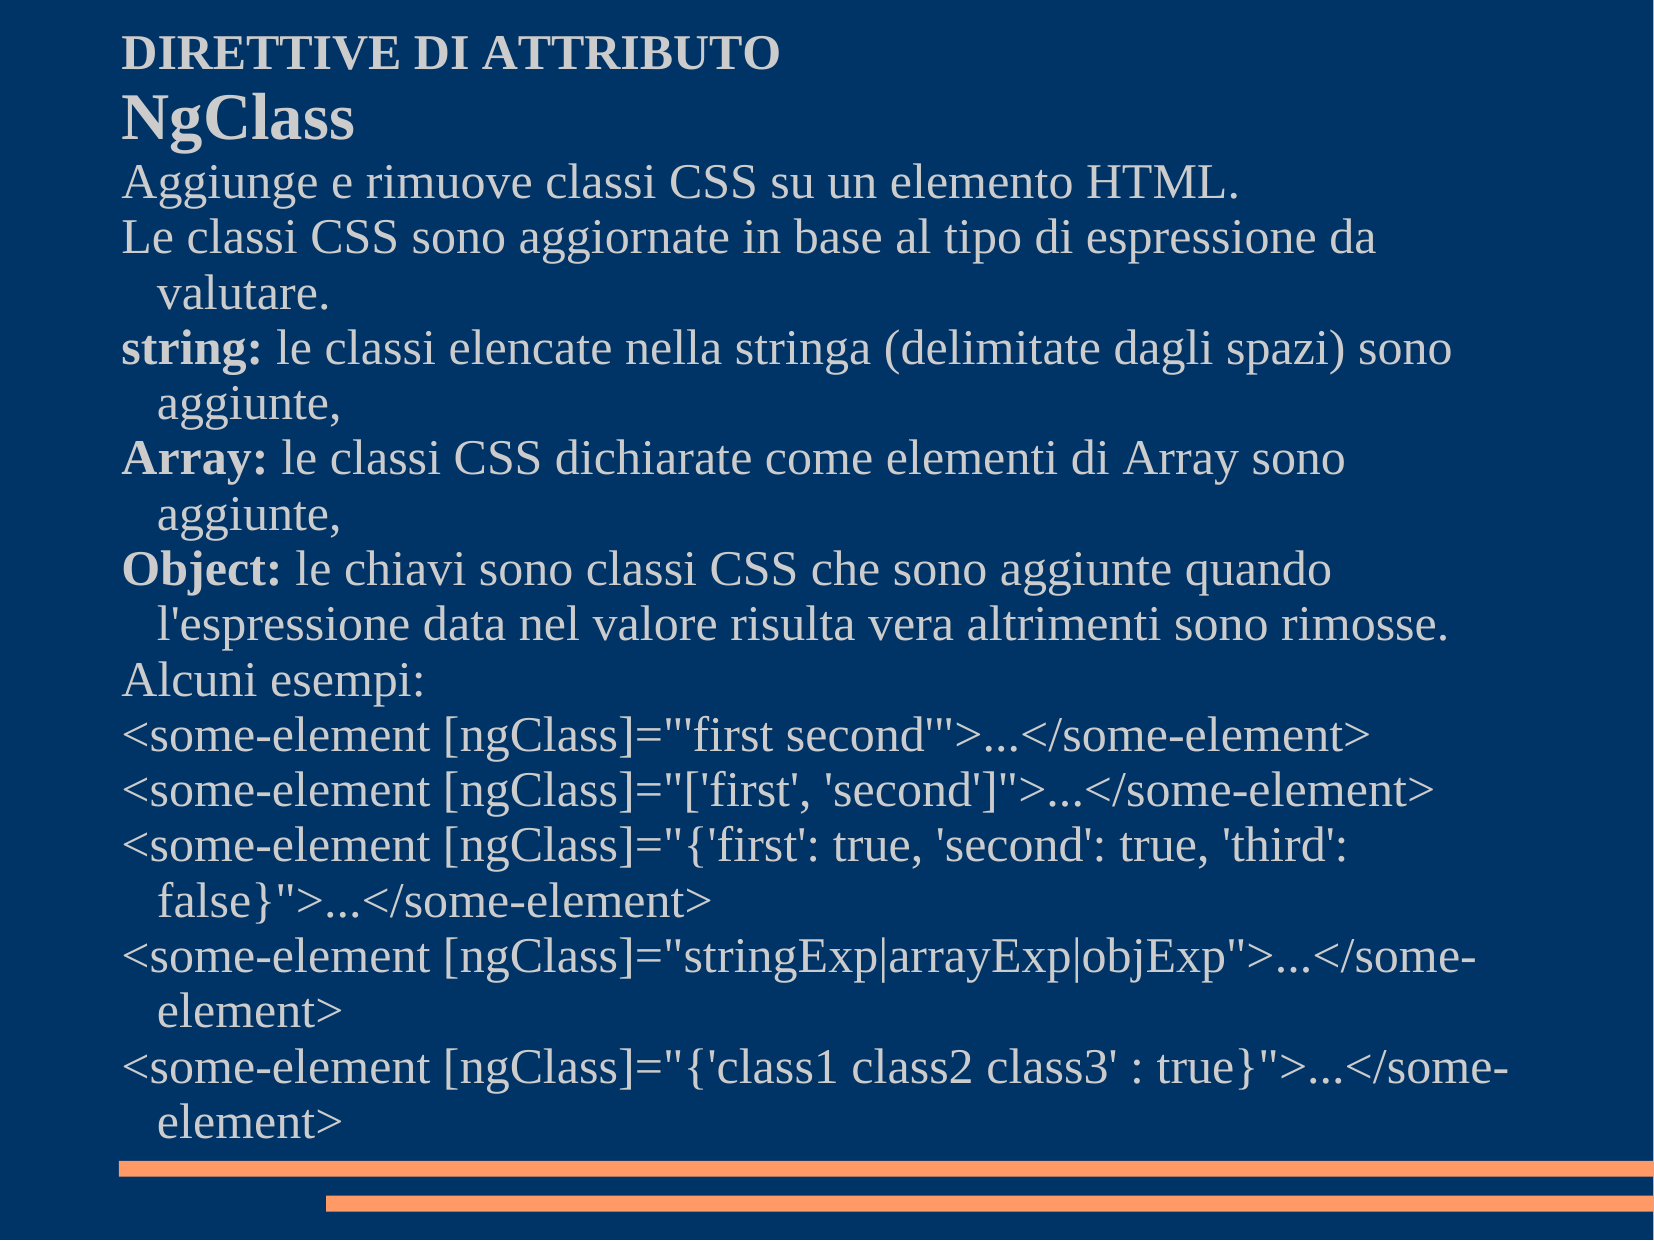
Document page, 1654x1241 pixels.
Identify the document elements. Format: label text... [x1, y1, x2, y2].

subtitle DIRETTIVE DI ATTRIBUTO NgClass Aggiunge e rimuove classi CSS su un elemento HTML. Le classi CSS sono aggiornate in base al tipo di espressione da valutare. string: le classi elencate nella stringa (delimitate dagli spazi) sono aggiunte, Array: le classi CSS dichiarate come elementi di Array sono aggiunte, Object: le chiavi sono classi CSS che sono aggiunte quando l'espressione data nel valore risulta vera altrimenti sono rimosse. Alcuni esempi: <some-element [ngClass]="'first second'">...</some-element> <some-element [ngClass]="['first', 'second']">...</some-element> <some-element [ngClass]="{'first': true, 'second': true, 'third': false}">...</some-element> <some-element [ngClass]="stringExp|arrayExp|objExp">...</some-element> <some-element [ngClass]="{'class1 class2 class3' : true}">...</some-element> [121, 12, 1534, 1241]
